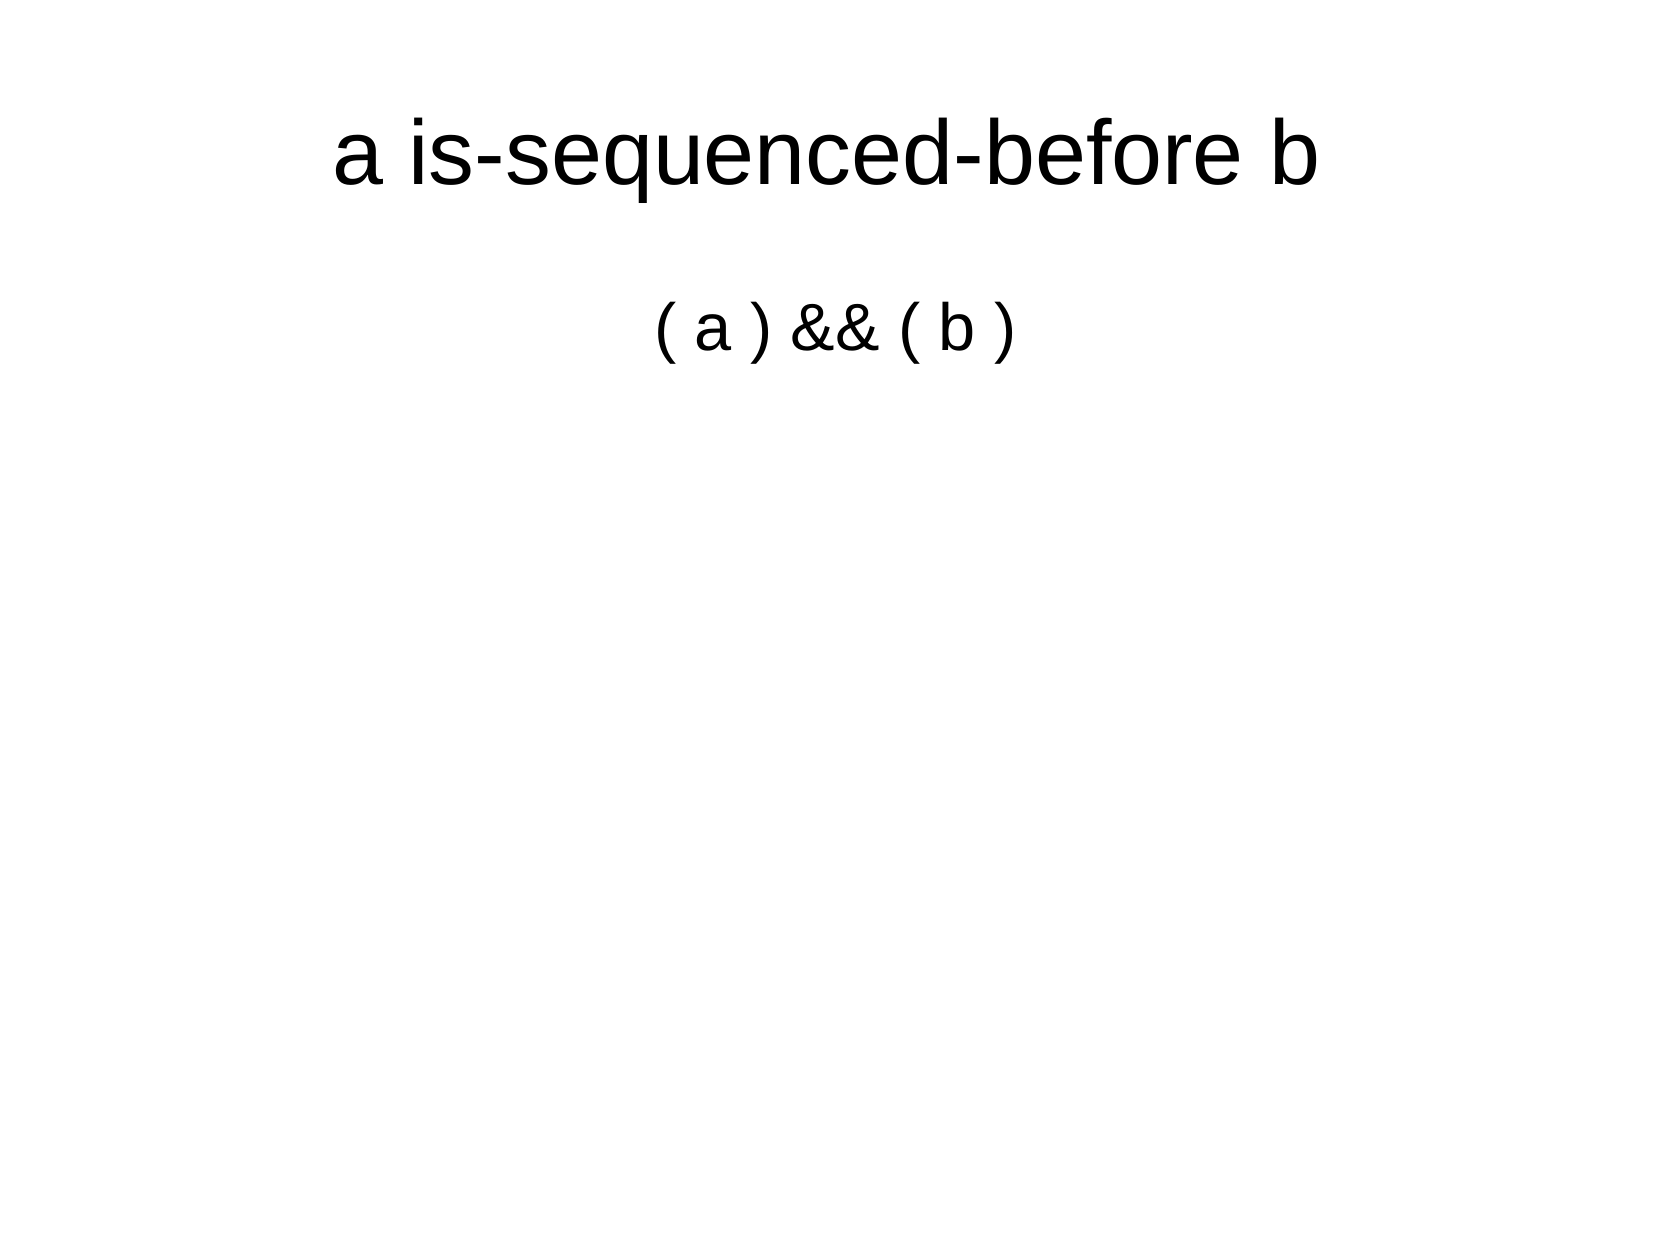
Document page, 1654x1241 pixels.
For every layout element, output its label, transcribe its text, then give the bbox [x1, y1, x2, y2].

list ( a ) && ( b ) [82, 290, 1571, 1094]
title a is-sequenced-before b [82, 56, 1571, 250]
